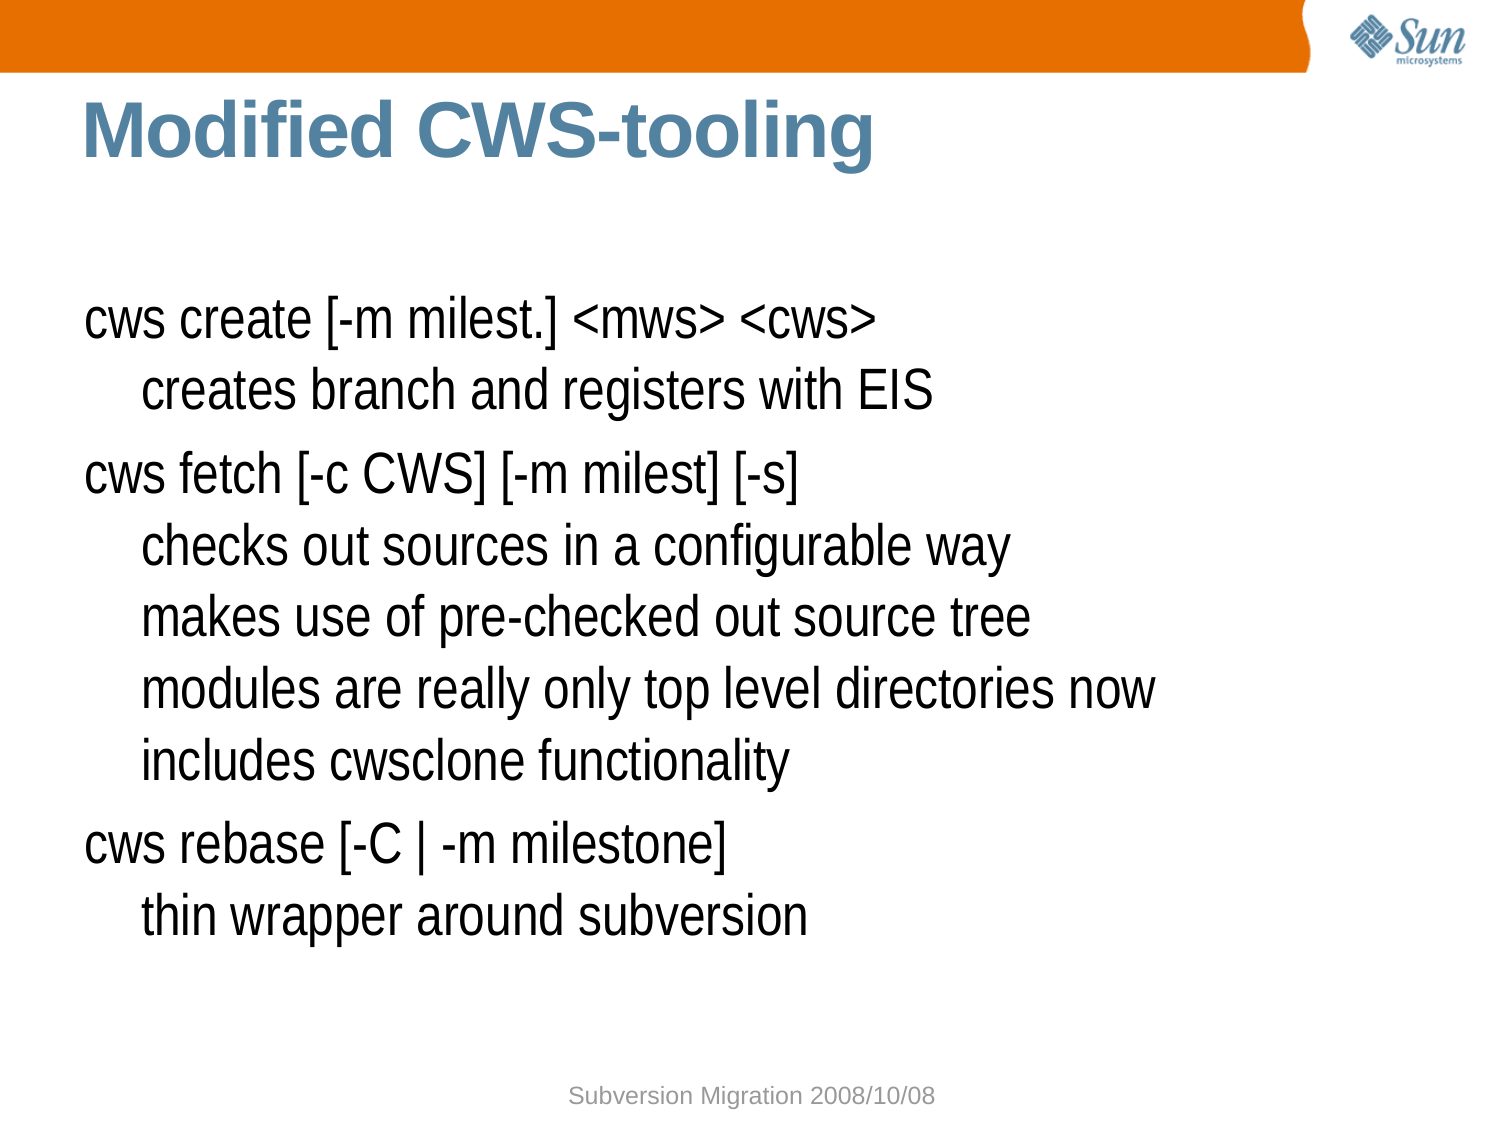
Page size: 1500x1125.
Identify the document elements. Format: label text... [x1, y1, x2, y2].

title Modified CWS-tooling [81, 93, 1336, 198]
picture [0, 0, 1500, 75]
list cws create [-m milest.] <mws> <cws> creates branch and registers with EIS cws fetch [-c CWS] [-m milest] [-s] checks out sources in a configurable way makes use of pre-checked out source tree modules are really only top level directories now includes cwsclone functionality cws rebase [-C | -m milestone] thin wrapper around subversion [64, 292, 1402, 999]
